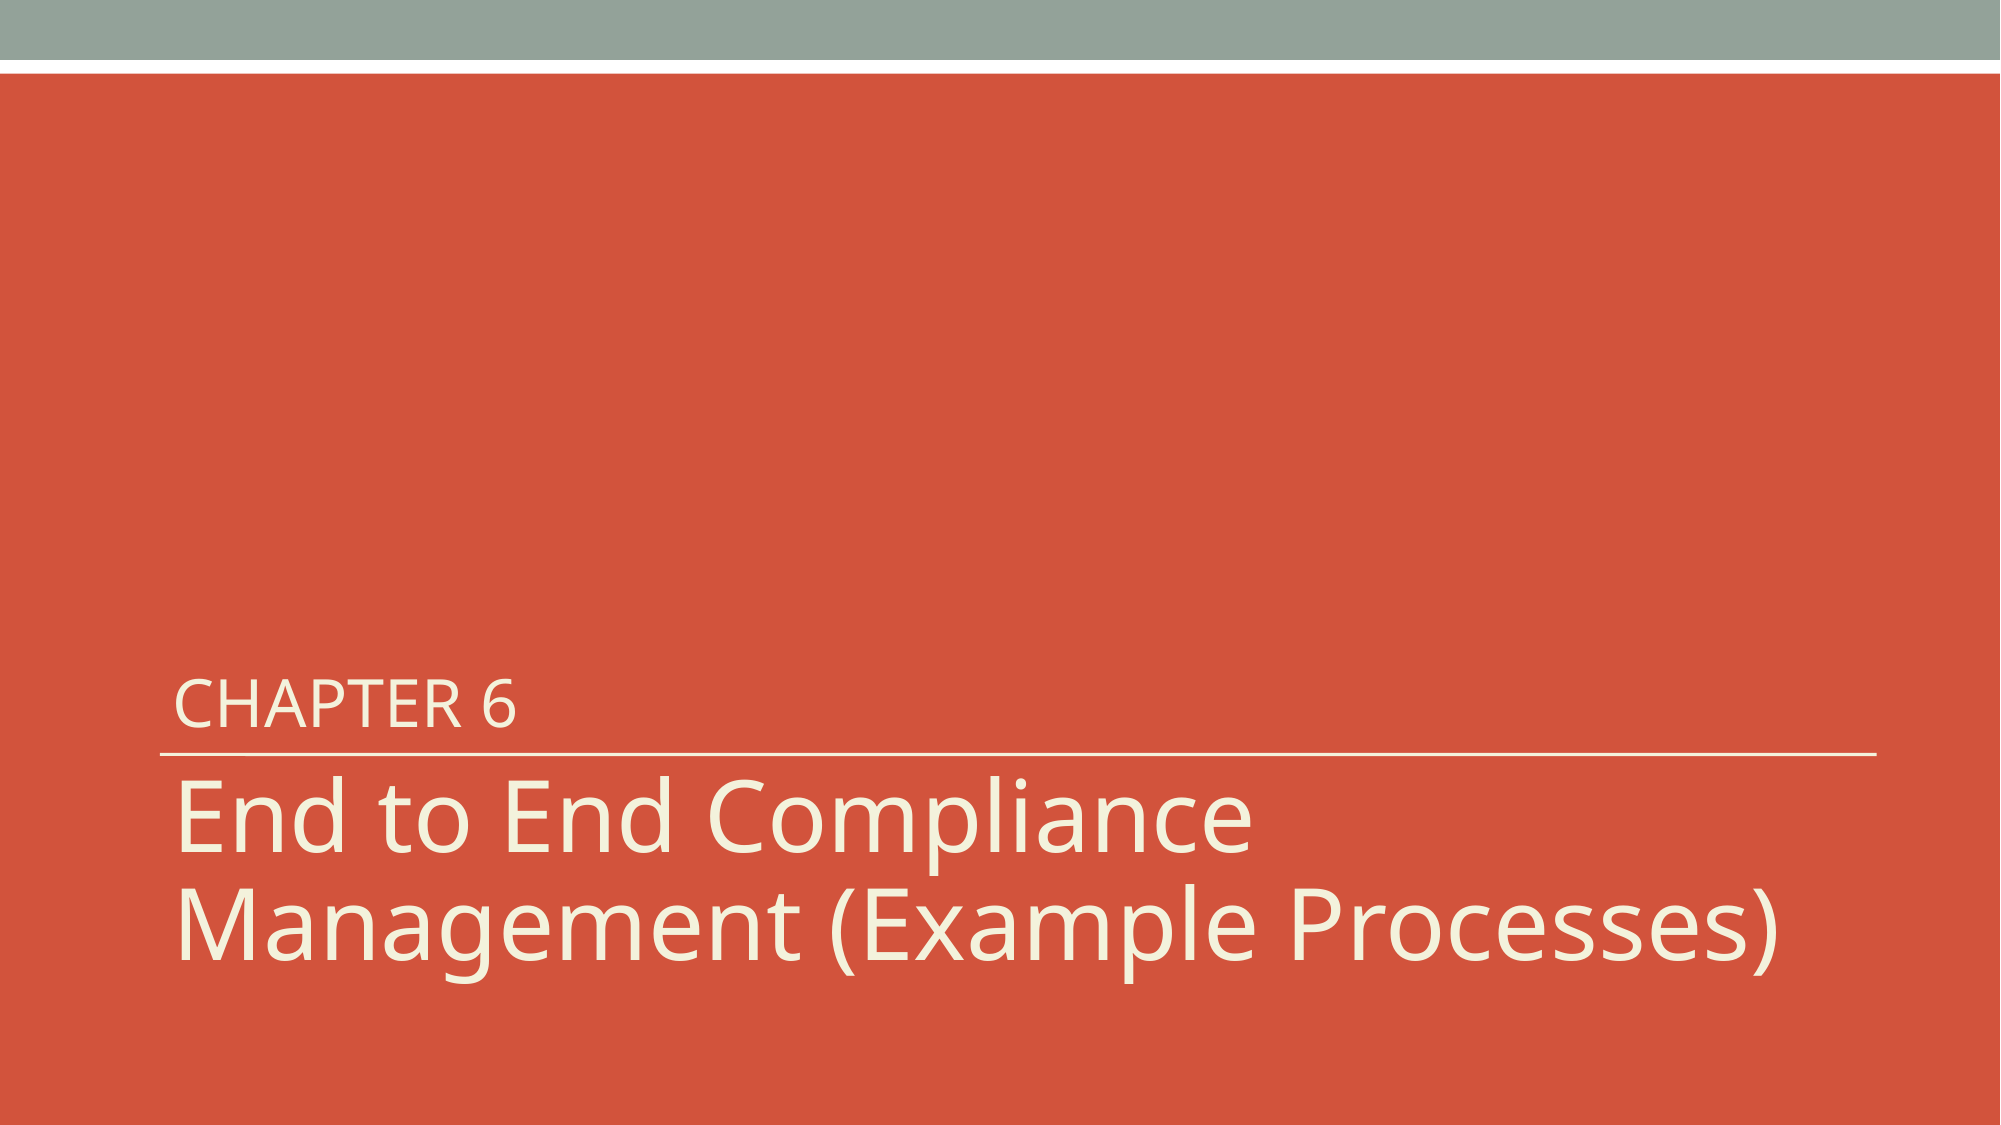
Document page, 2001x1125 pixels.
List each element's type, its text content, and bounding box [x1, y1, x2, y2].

text_box CHAPTER 6 [157, 387, 1858, 749]
text_box End to End Compliance Management (Example Processes) [157, 758, 1858, 1005]
